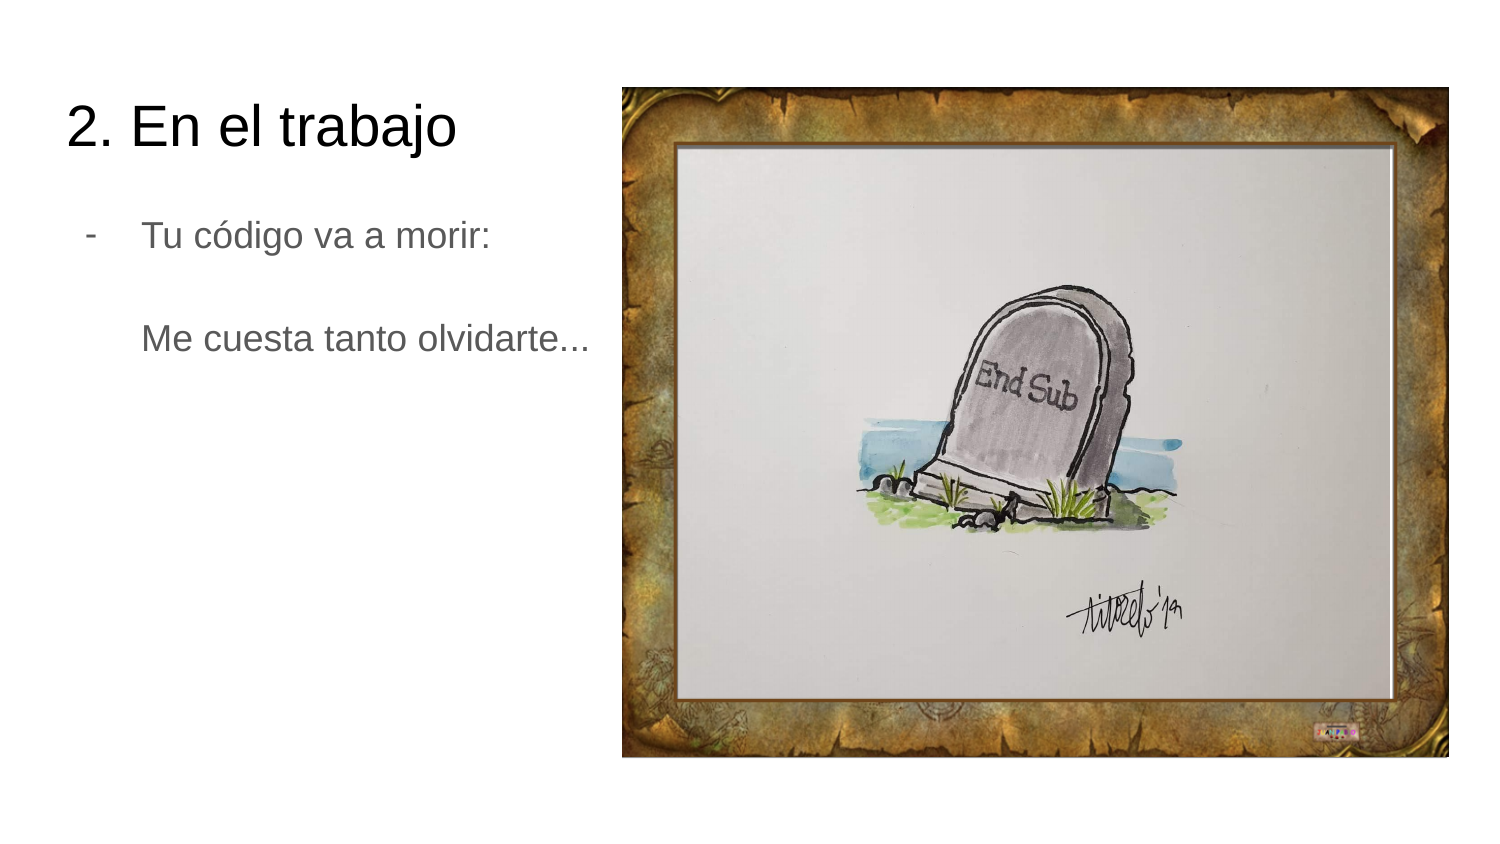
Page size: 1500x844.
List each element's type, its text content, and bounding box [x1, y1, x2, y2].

title 2. En el trabajo [51, 72, 1449, 167]
picture [622, 87, 1449, 757]
list Tu código va a morir: Me cuesta tanto olvidarte... [51, 189, 622, 750]
